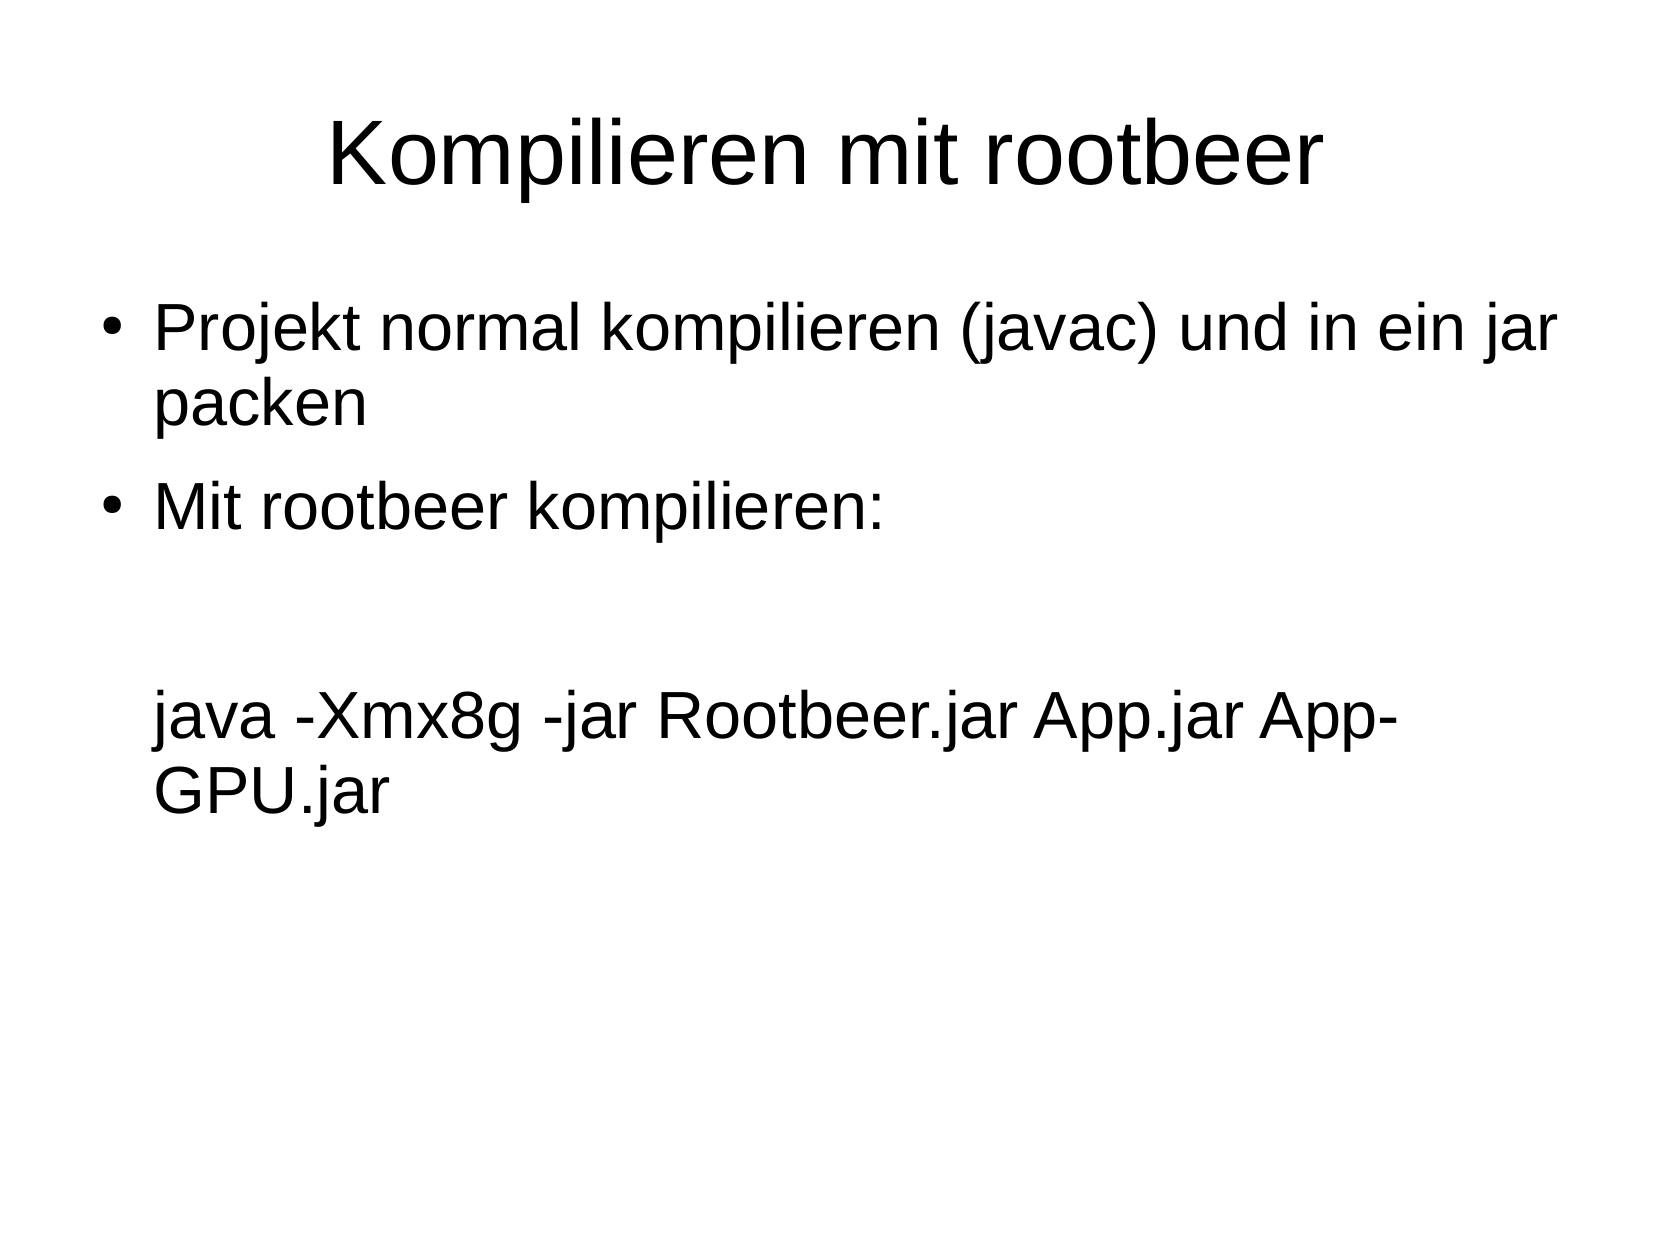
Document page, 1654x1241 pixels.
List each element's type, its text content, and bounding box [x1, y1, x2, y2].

title Kompilieren mit rootbeer [82, 49, 1571, 257]
list Projekt normal kompilieren (javac) und in ein jar packen Mit rootbeer kompilieren: java -Xmx8g -jar Rootbeer.jar App.jar App-GPU.jar [82, 290, 1571, 1010]
